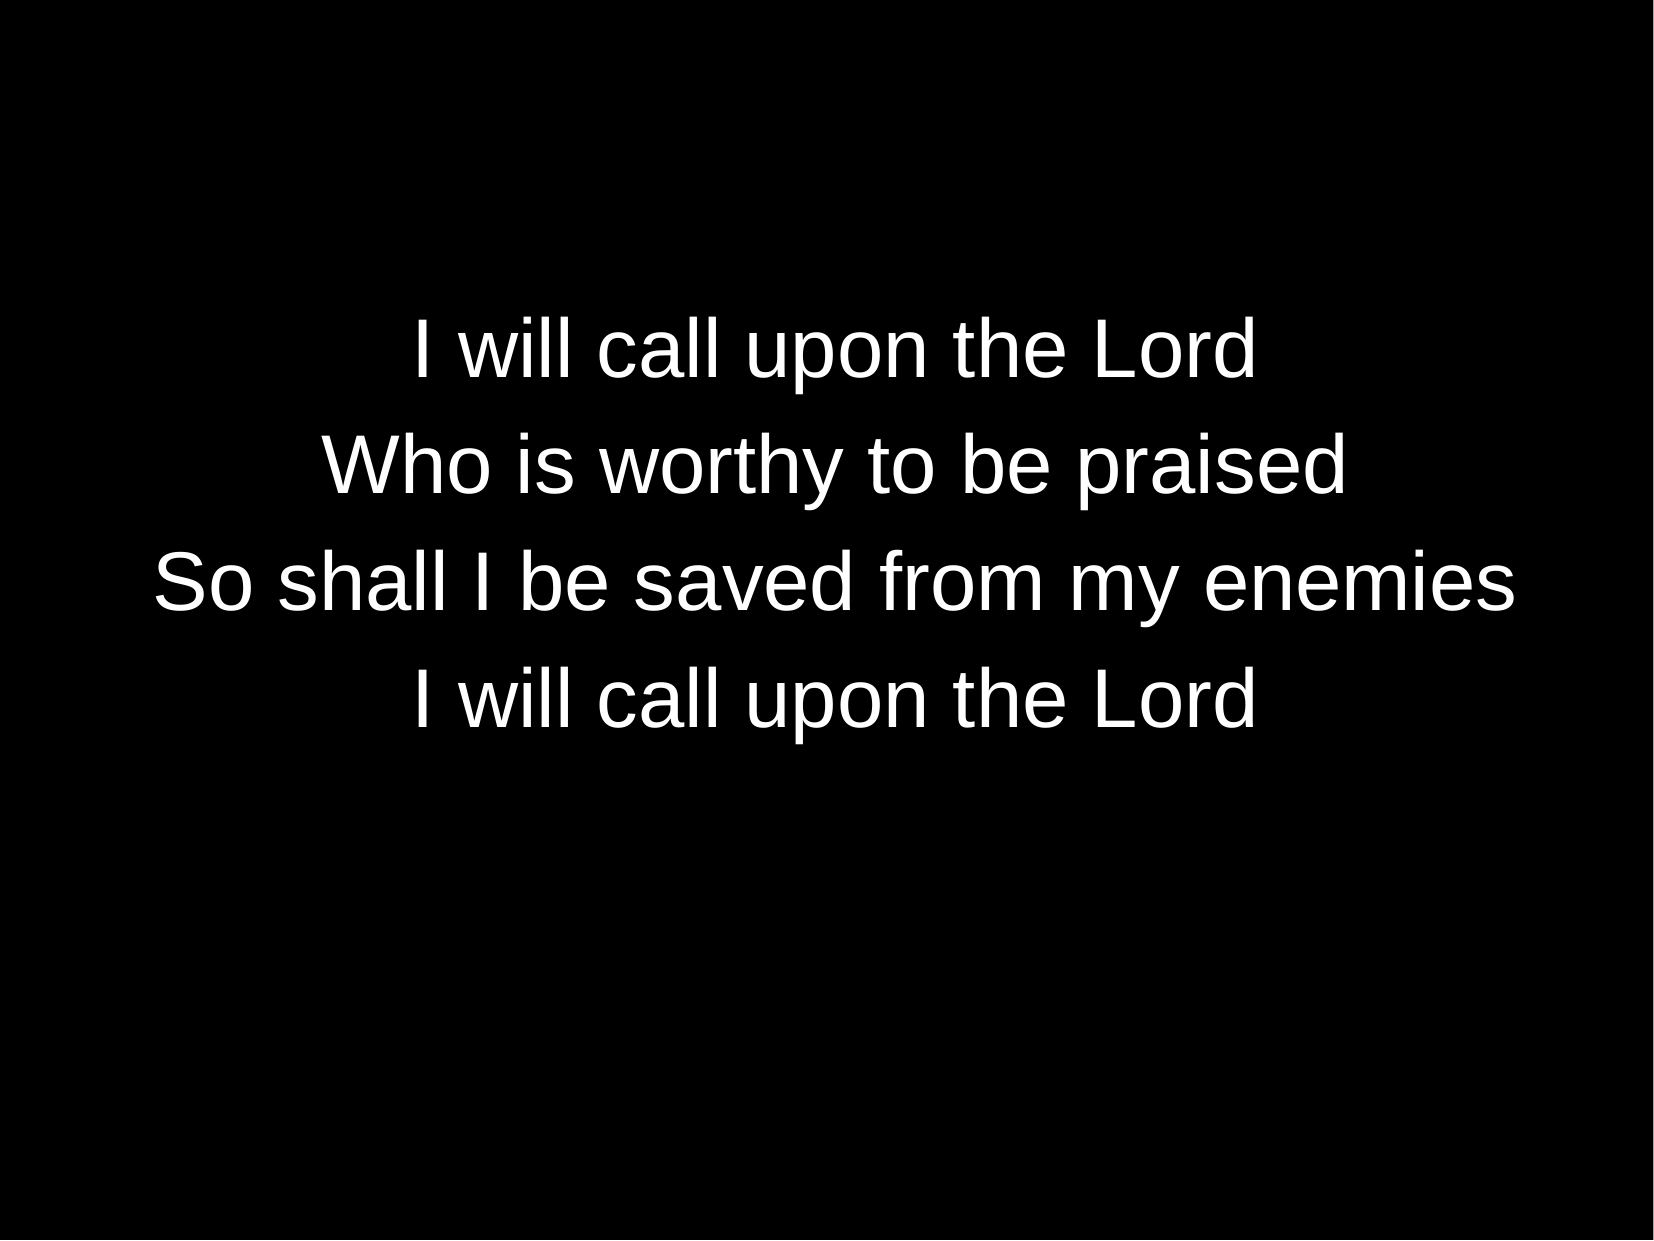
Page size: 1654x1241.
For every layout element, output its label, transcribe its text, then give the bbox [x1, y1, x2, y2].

list I will call upon the Lord Who is worthy to be praised So shall I be saved from my enemies I will call upon the Lord [0, 306, 1654, 1026]
